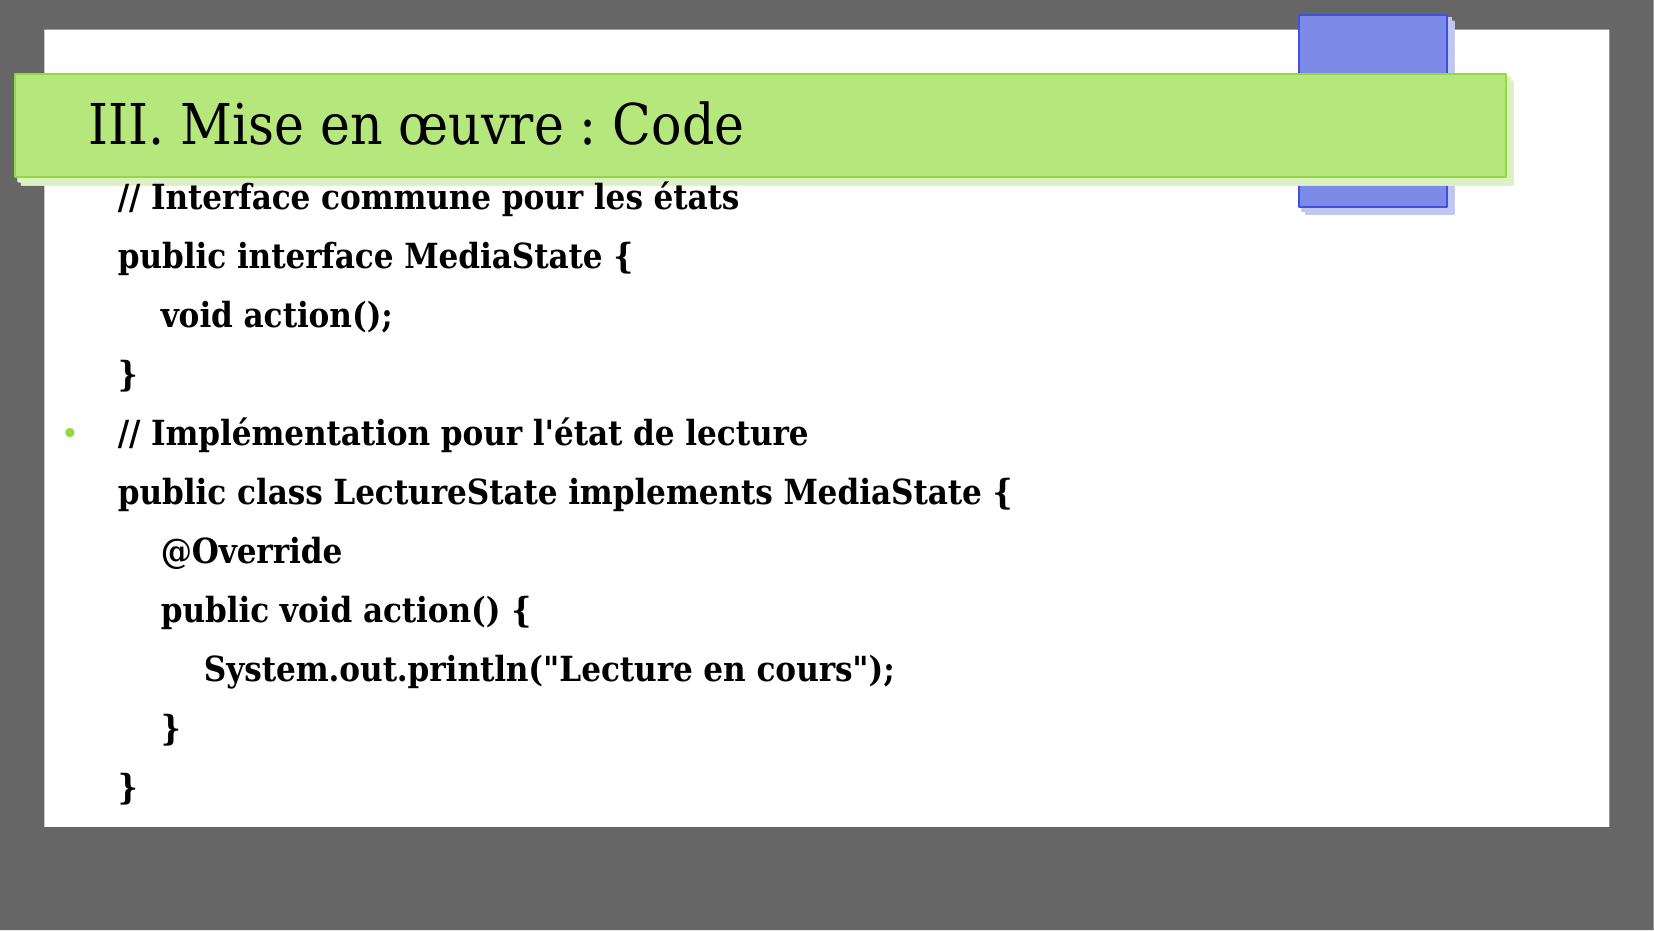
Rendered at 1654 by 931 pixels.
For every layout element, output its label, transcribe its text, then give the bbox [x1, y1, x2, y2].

list // Interface commune pour les états public interface MediaState { void action(); } // Implémentation pour l'état de lecture public class LectureState implements MediaState { @Override public void action() { System.out.println("Lecture en cours"); } } [59, 177, 1565, 813]
title III. Mise en œuvre : Code [88, 73, 1506, 177]
